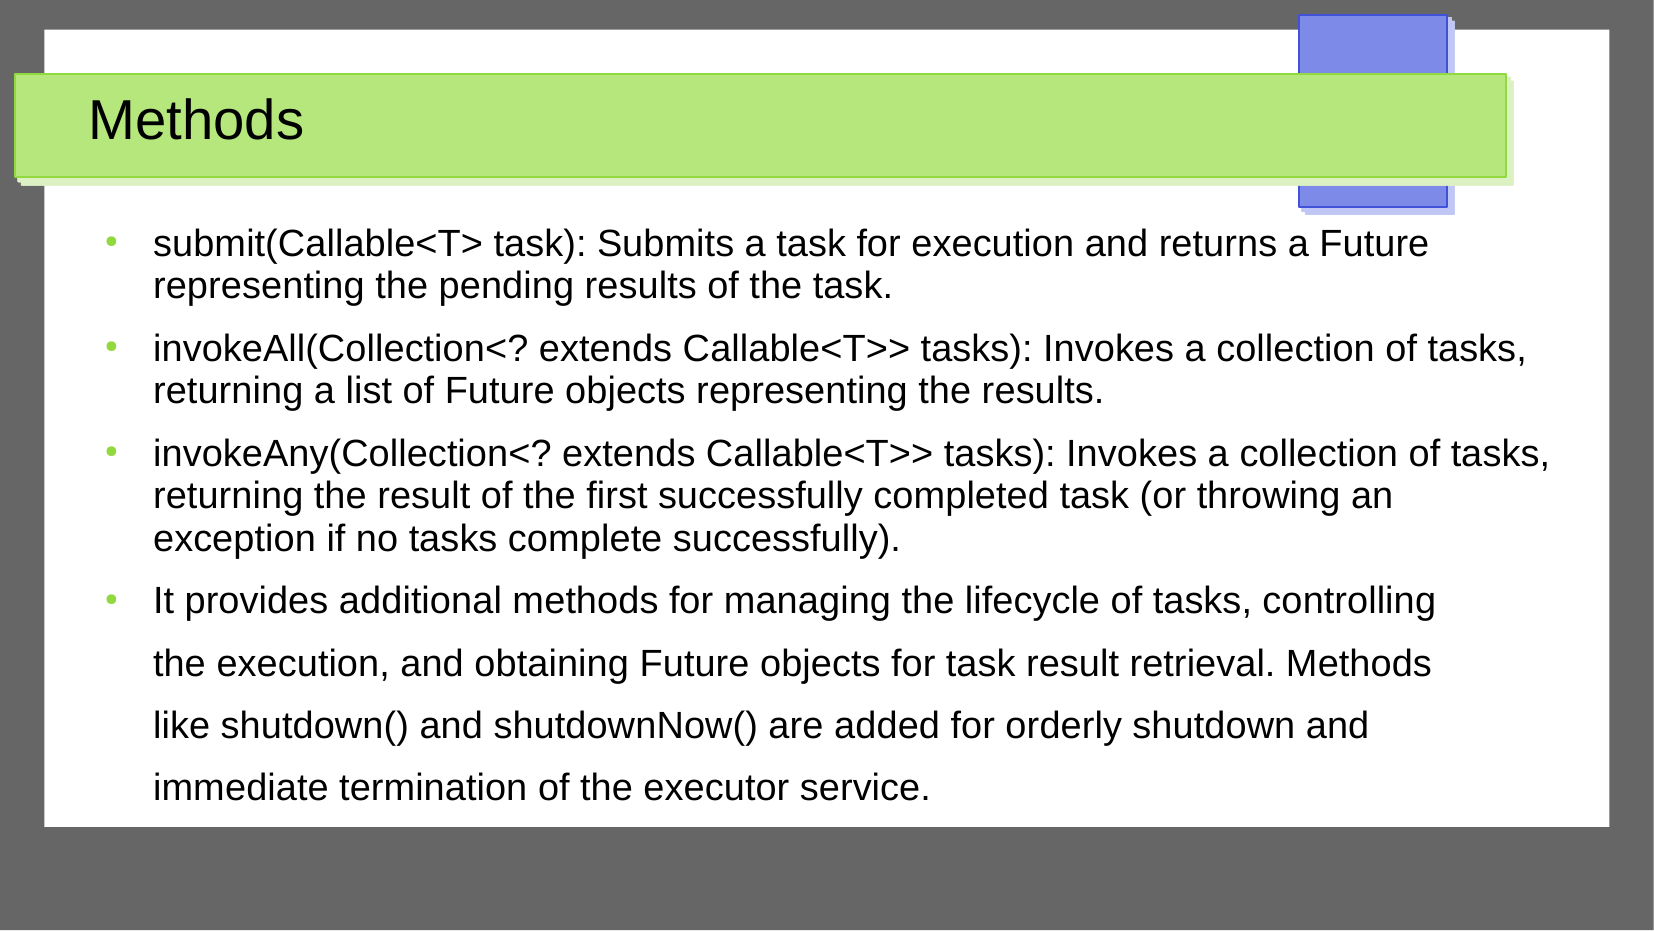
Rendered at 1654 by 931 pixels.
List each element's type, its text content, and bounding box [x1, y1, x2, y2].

title Methods [88, 88, 1506, 215]
list submit(Callable<T> task): Submits a task for execution and returns a Future representing the pending results of the task. invokeAll(Collection<? extends Callable<T>> tasks): Invokes a collection of tasks, returning a list of Future objects representing the results. invokeAny(Collection<? extends Callable<T>> tasks): Invokes a collection of tasks, returning the result of the first successfully completed task (or throwing an exception if no tasks complete successfully). It provides additional methods for managing the lifecycle of tasks, controlling the execution, and obtaining Future objects for task result retrieval. Methods like shutdown() and shutdownNow() are added for orderly shutdown and immediate termination of the executor service. [88, 221, 1565, 813]
